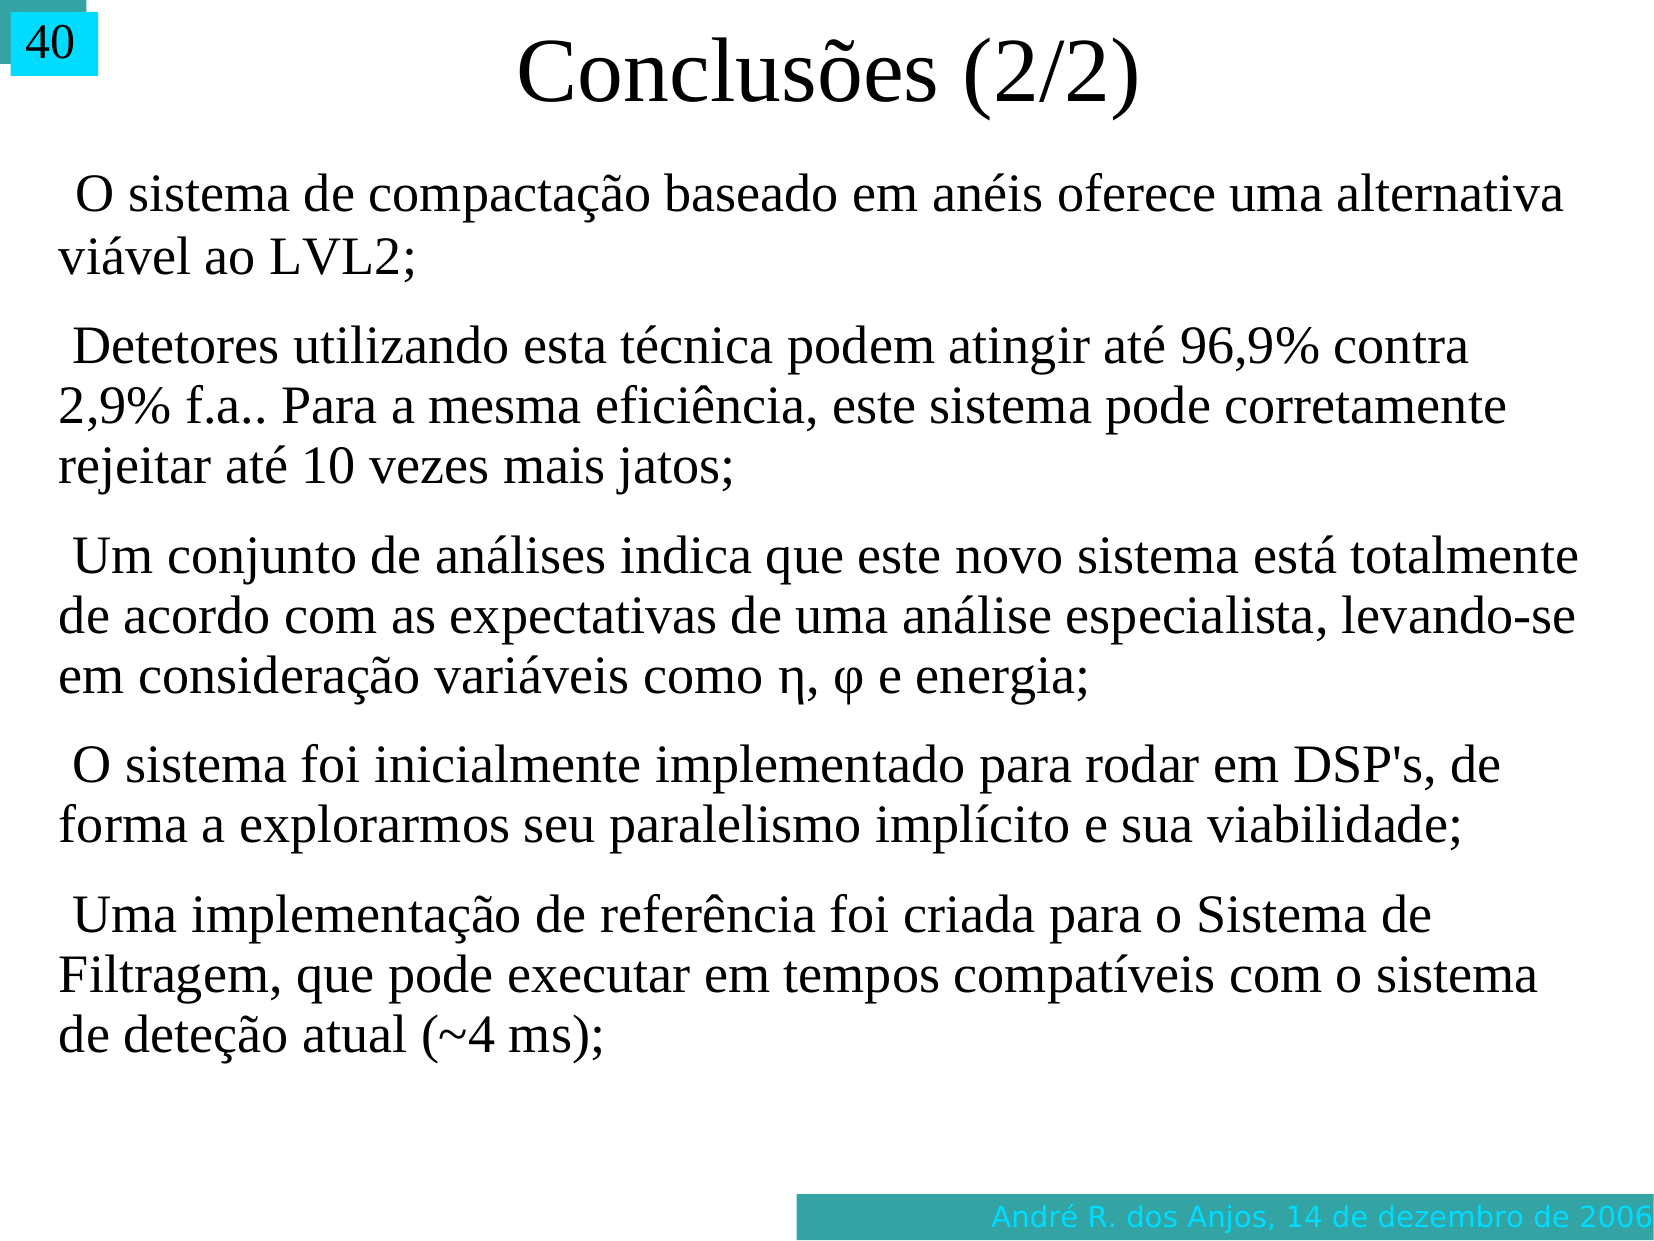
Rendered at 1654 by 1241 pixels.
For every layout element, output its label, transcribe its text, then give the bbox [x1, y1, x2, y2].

list O sistema de compactação baseado em anéis oferece uma alternativa viável ao LVL2; Detetores utilizando esta técnica podem atingir até 96,9% contra 2,9% f.a.. Para a mesma eficiência, este sistema pode corretamente rejeitar até 10 vezes mais jatos; Um conjunto de análises indica que este novo sistema está totalmente de acordo com as expectativas de uma análise especialista, levando-se em consideração variáveis como η, φ e energia; O sistema foi inicialmente implementado para rodar em DSP's, de forma a explorarmos seu paralelismo implícito e sua viabilidade; Uma implementação de referência foi criada para o Sistema de Filtragem, que pode executar em tempos compatíveis com o sistema de deteção atual (~4 ms); [59, 151, 1595, 1152]
title Conclusões (2/2) [123, 11, 1536, 130]
